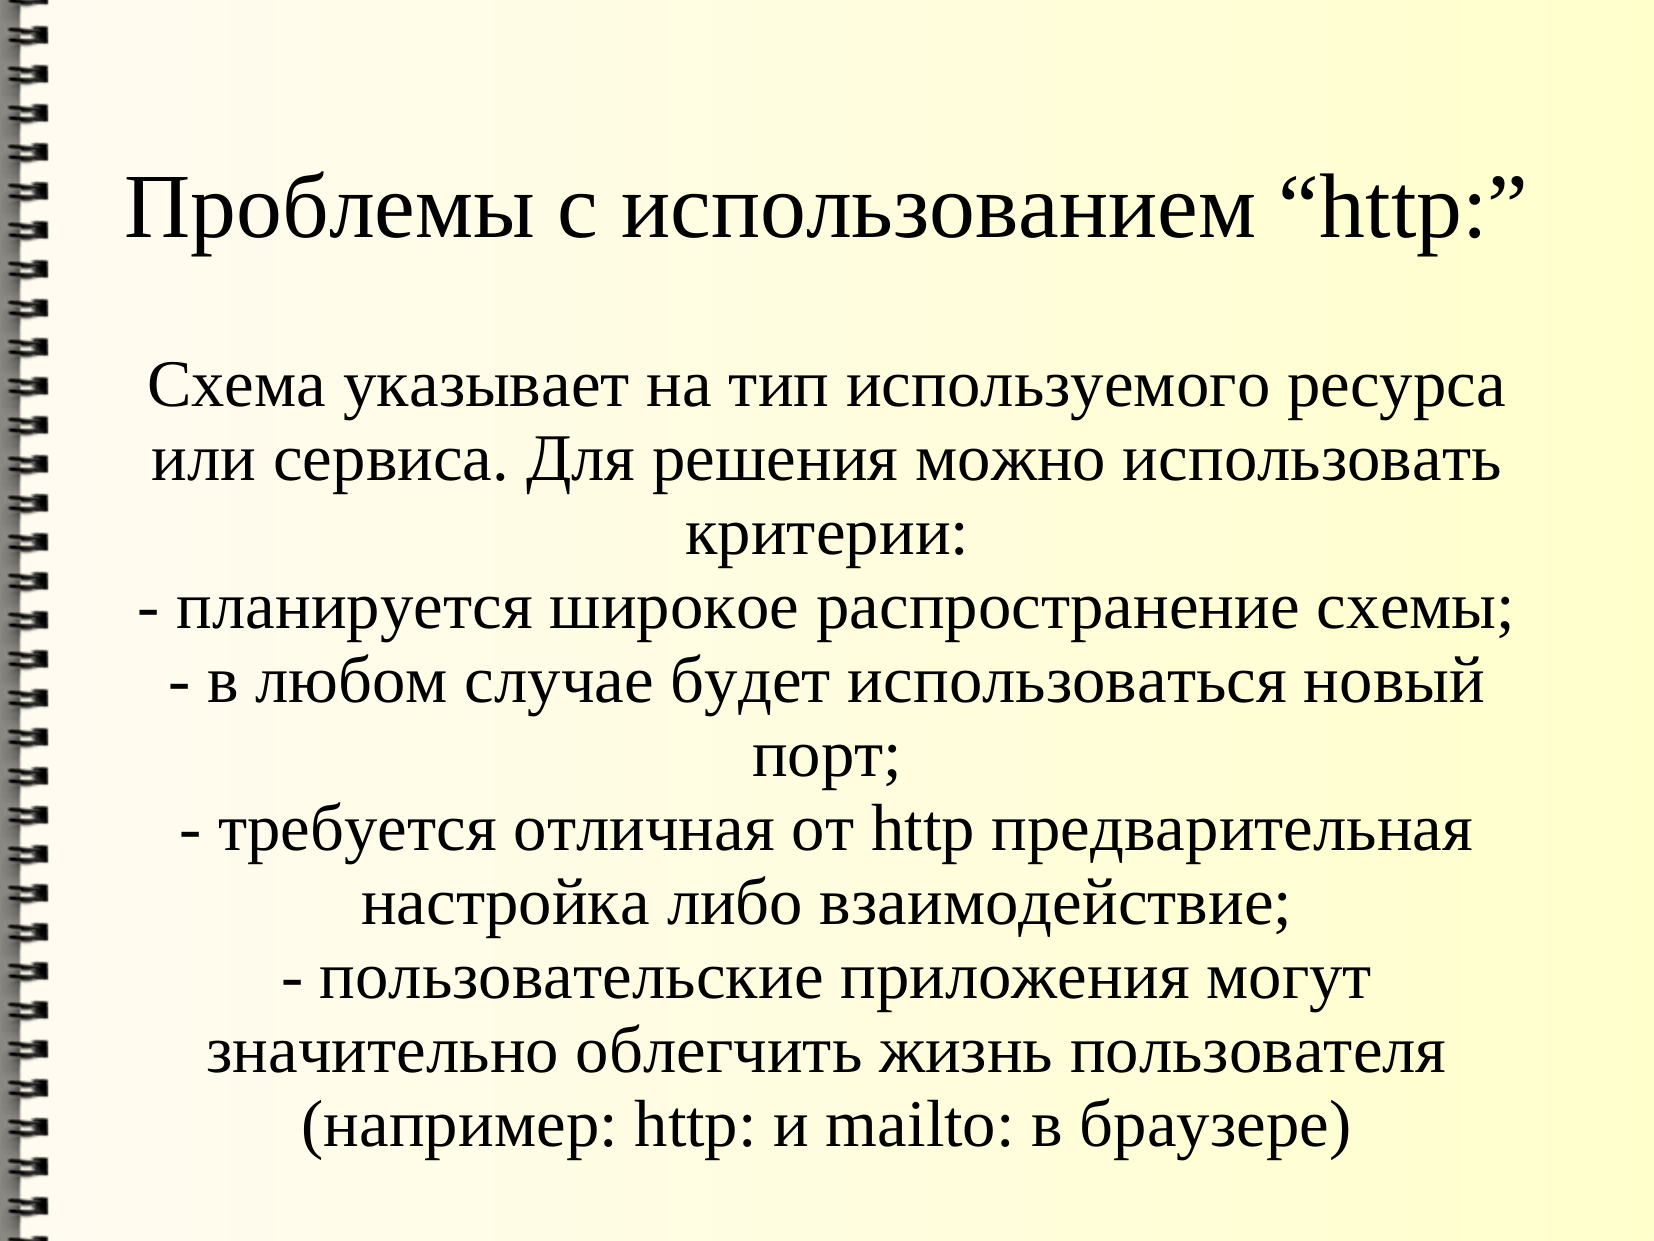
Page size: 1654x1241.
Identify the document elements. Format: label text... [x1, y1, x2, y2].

picture [0, 0, 1654, 1241]
subtitle Схема указывает на тип используемого ресурса или сервиса. Для решения можно использовать критерии: - планируется широкое распространение схемы; - в любом случае будет использоваться новый порт; - требуется отличная от http предварительная настройка либо взаимодействие; - пользовательские приложения могут значительно облегчить жизнь пользователя (например: http: и mailto: в браузере) [121, 344, 1534, 1164]
title Проблемы с использованием “http:” [121, 102, 1534, 311]
